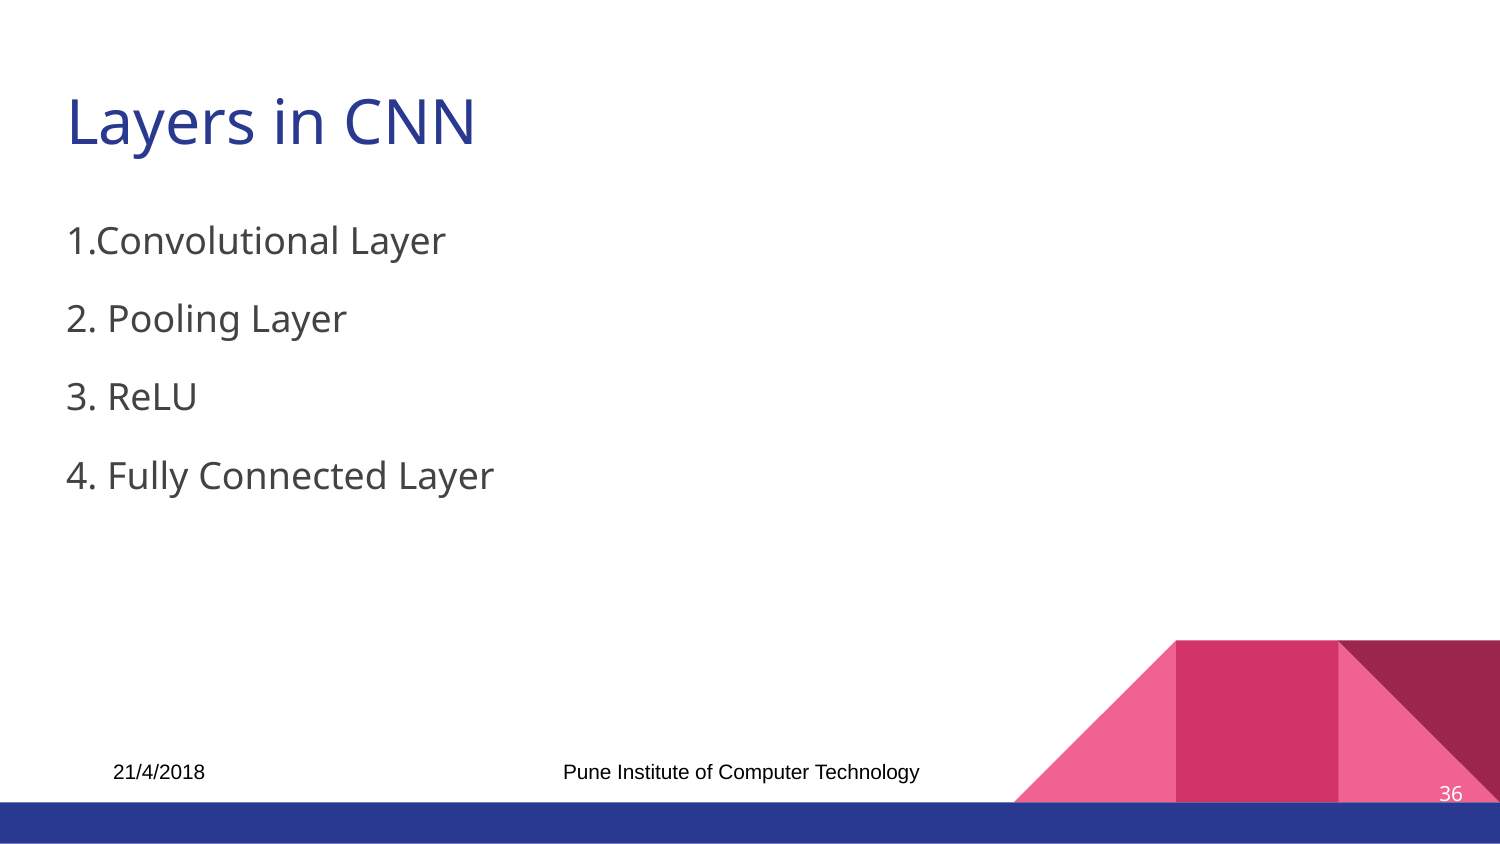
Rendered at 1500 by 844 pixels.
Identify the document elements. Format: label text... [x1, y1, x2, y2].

slide_number <number> [1387, 762, 1478, 828]
title Layers in CNN [51, 67, 1449, 167]
list 1.Convolutional Layer 2. Pooling Layer 3. ReLU 4. Fully Connected Layer [51, 201, 1449, 750]
